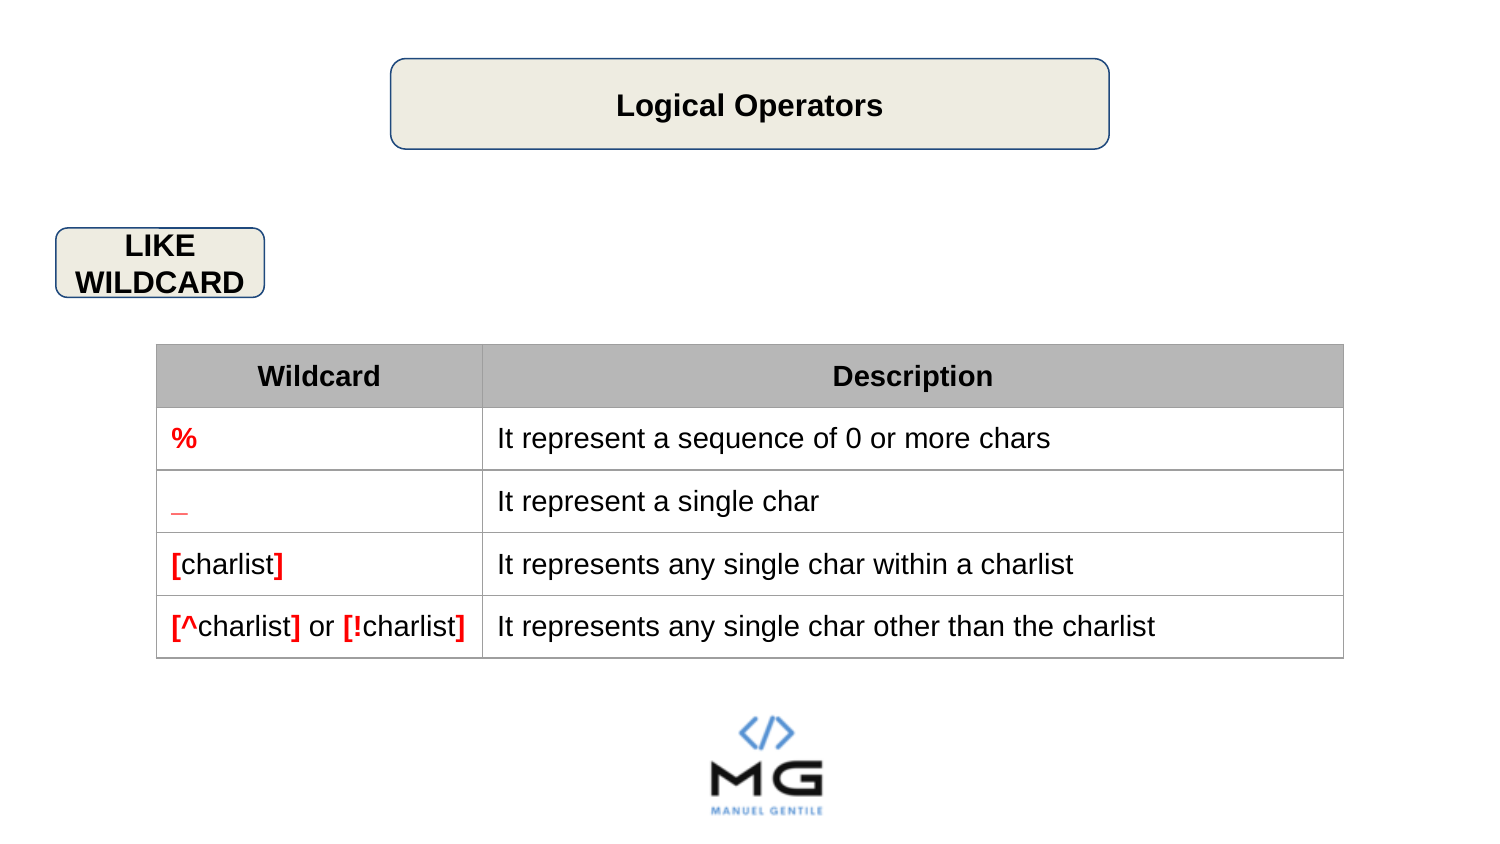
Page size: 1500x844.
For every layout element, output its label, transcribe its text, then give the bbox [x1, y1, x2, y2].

table_cell It represents any single char within a charlist [483, 533, 1343, 595]
table_cell [charlist] [157, 533, 482, 595]
table_cell [^charlist] or [!charlist] [157, 596, 482, 657]
table_cell It represents any single char other than the charlist [483, 596, 1343, 657]
picture [688, 687, 846, 844]
table_header Description [483, 345, 1343, 407]
text_box Logical Operators [390, 58, 1110, 150]
table_cell % [157, 408, 482, 469]
text_box LIKE WILDCARD [55, 227, 265, 298]
table_header Wildcard [157, 345, 482, 407]
table_cell It represent a sequence of 0 or more chars [483, 408, 1343, 469]
table_cell _ [157, 471, 482, 532]
table_cell It represent a single char [483, 471, 1343, 532]
